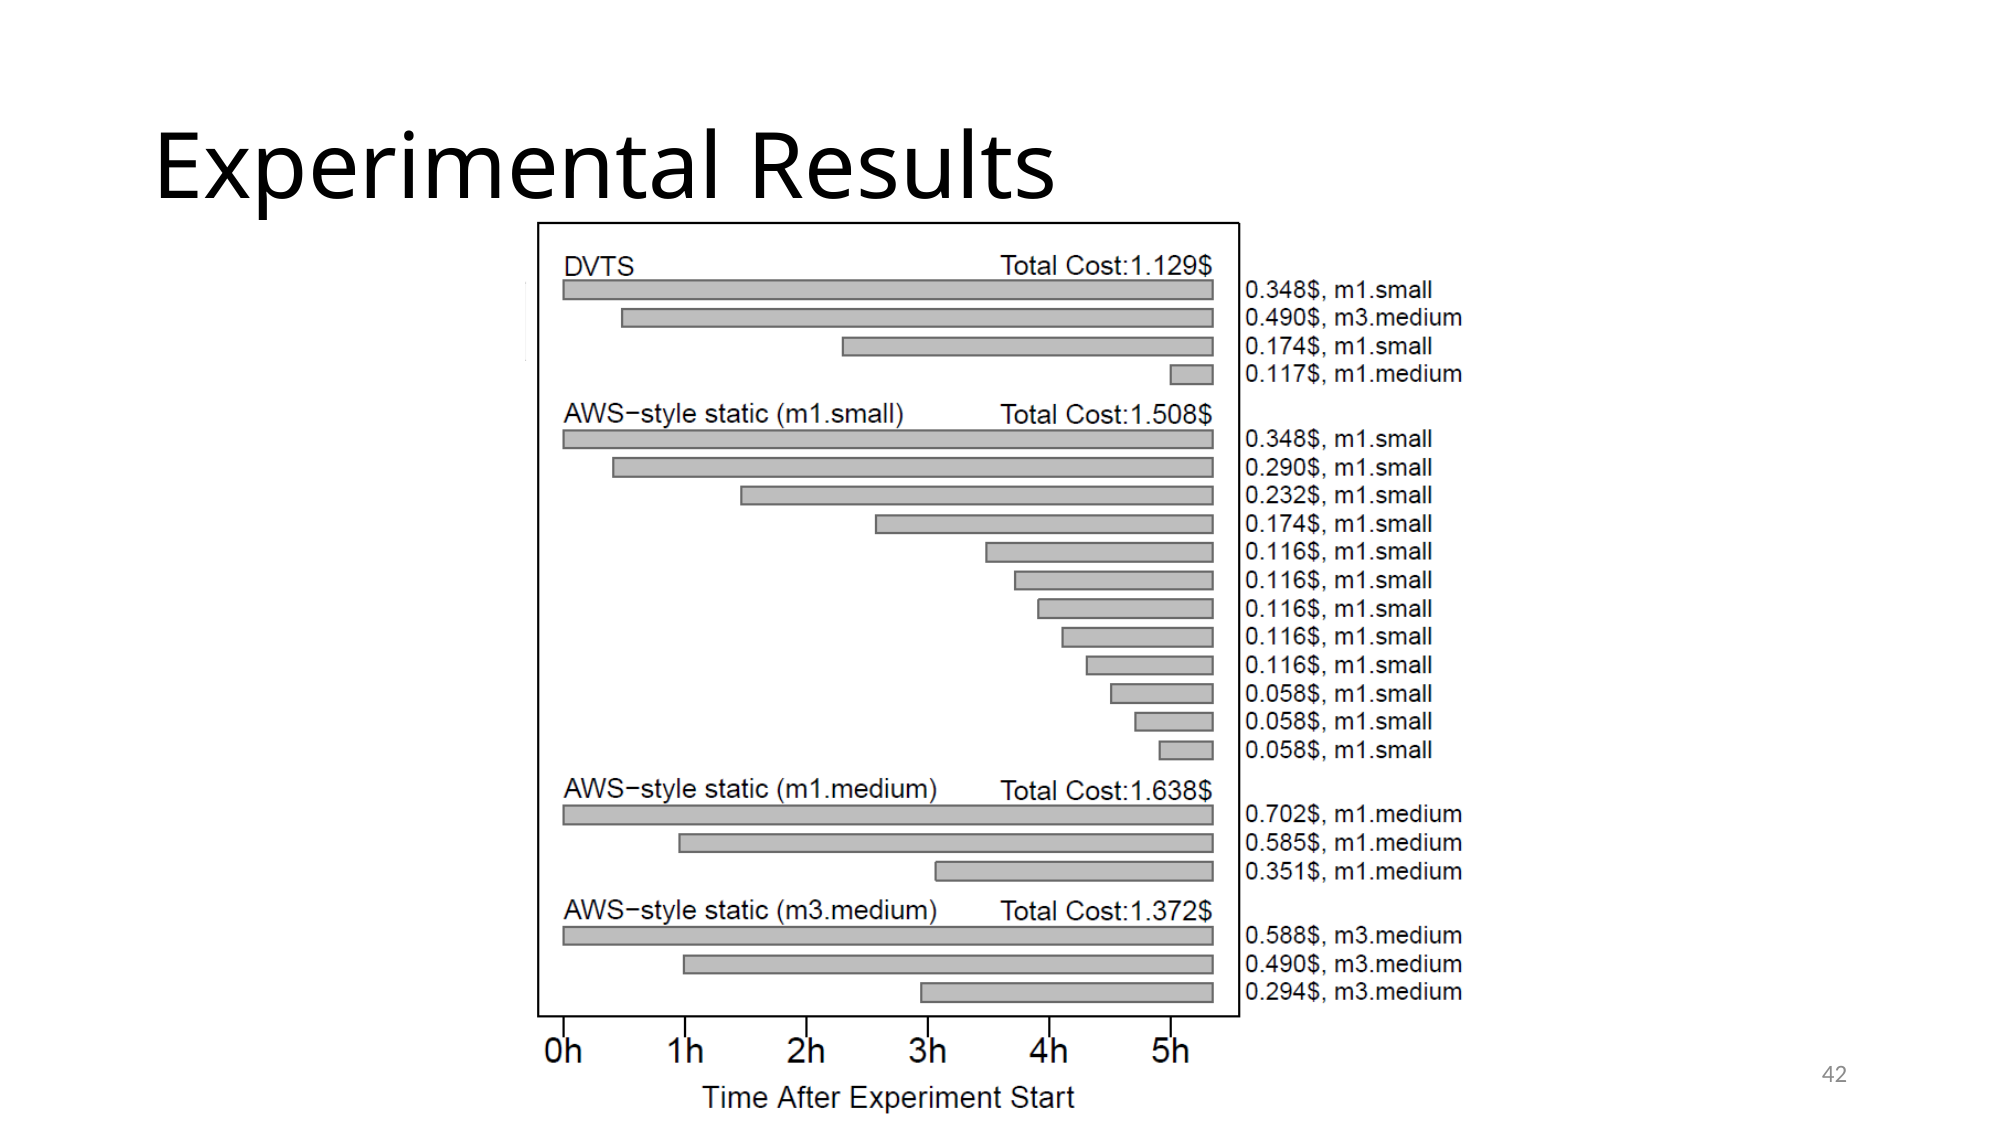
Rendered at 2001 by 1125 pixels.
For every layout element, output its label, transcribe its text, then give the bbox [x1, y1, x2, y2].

picture [525, 212, 1481, 1119]
title Experimental Results [137, 59, 1863, 278]
slide_number <number> [1412, 1042, 1863, 1103]
